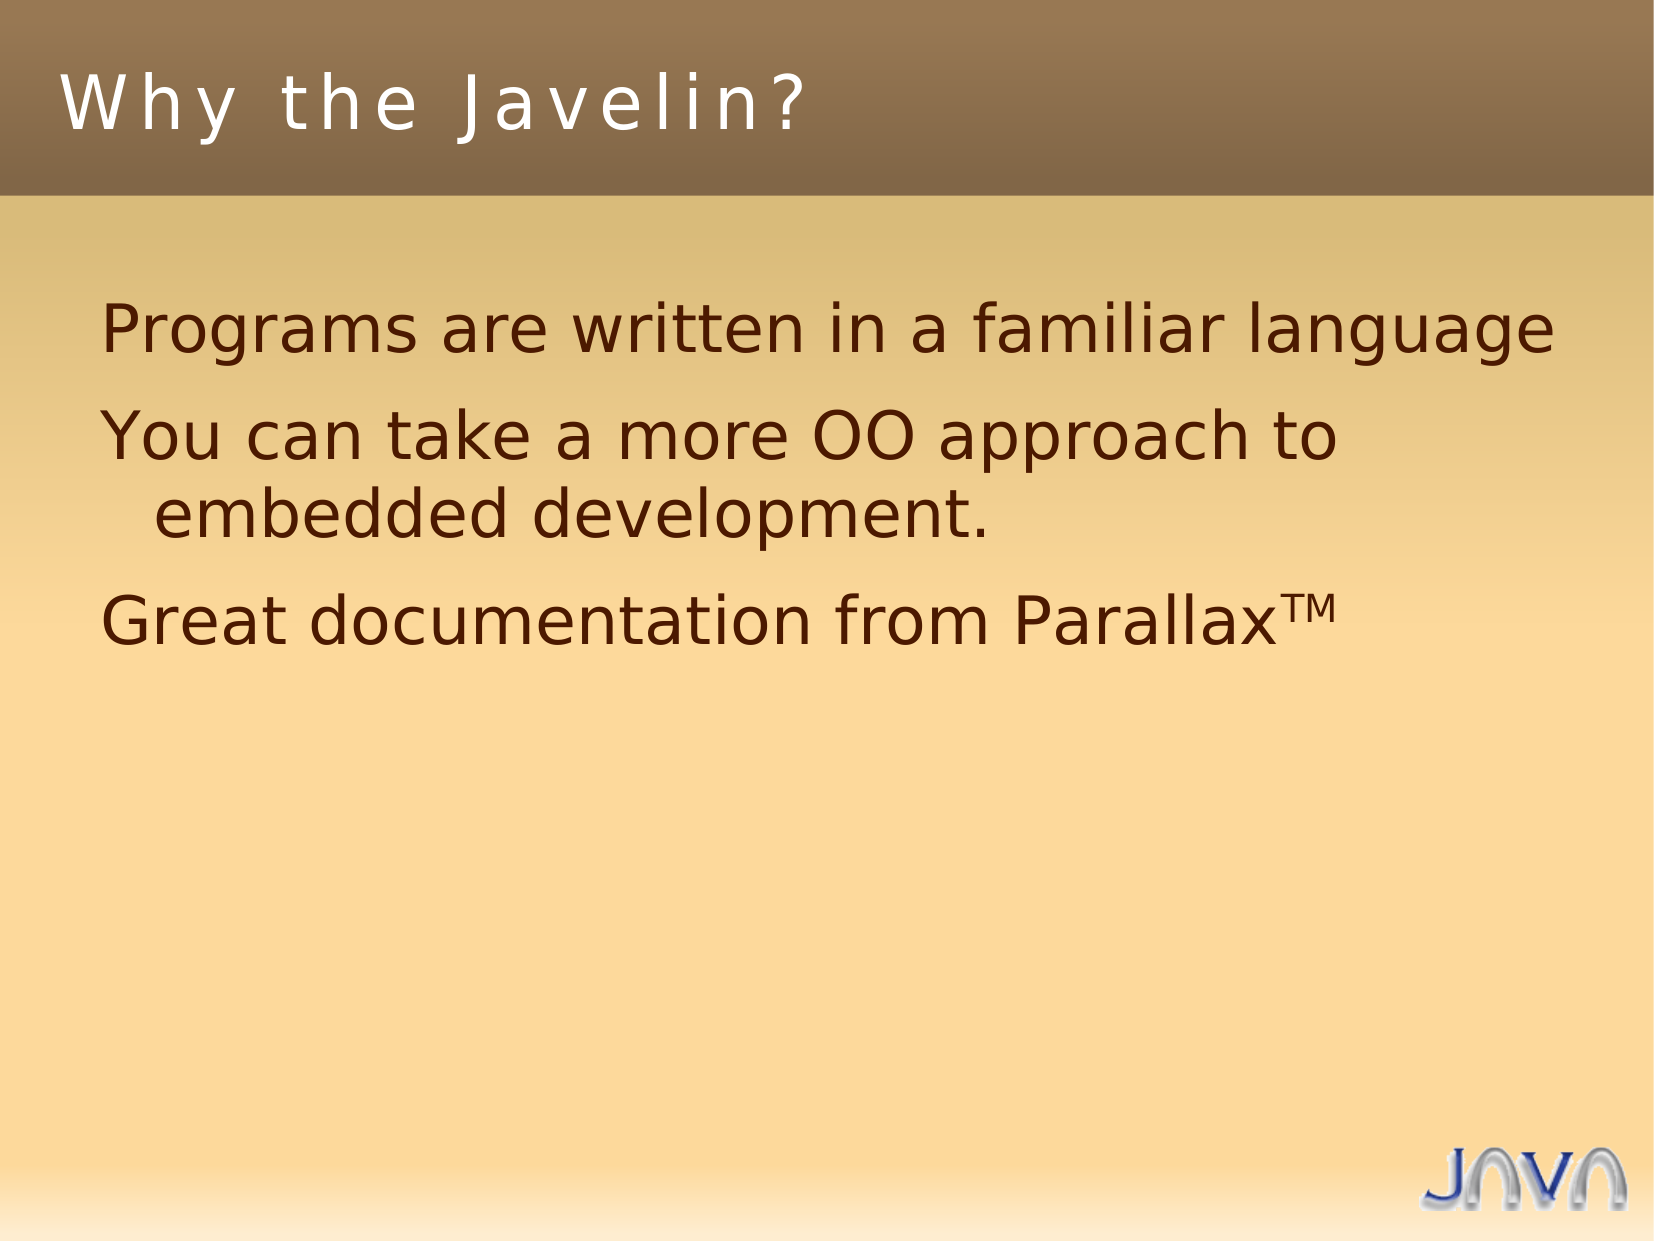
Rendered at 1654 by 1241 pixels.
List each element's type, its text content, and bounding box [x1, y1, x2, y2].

title Why the Javelin? [59, 36, 1595, 171]
picture [0, 0, 1654, 1241]
list Programs are written in a familiar language You can take a more OO approach to embedded development. Great documentation from ParallaxTM [82, 290, 1571, 1094]
